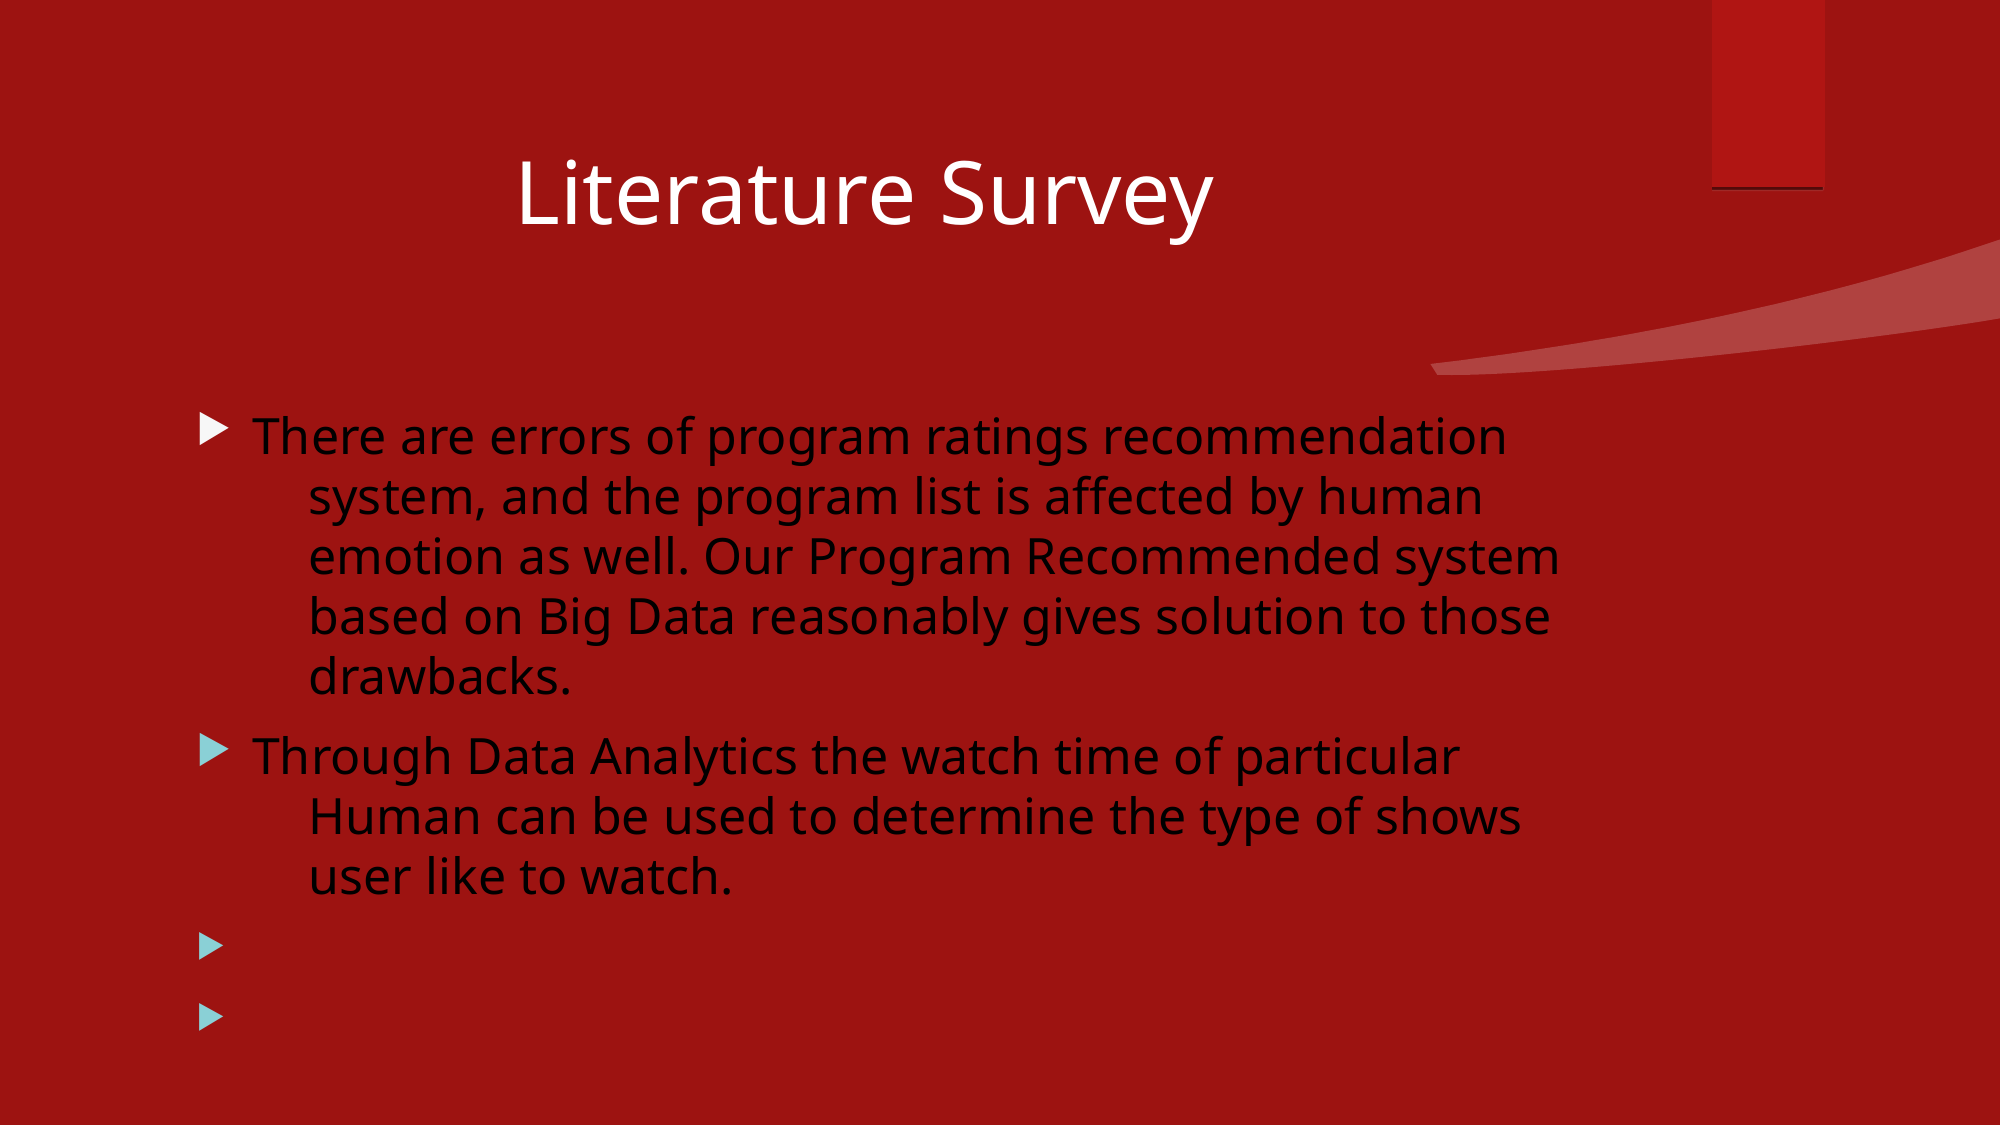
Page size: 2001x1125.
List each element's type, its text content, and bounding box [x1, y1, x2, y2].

text_box [0, 0, 2000, 1125]
title Literature Survey [181, 74, 1649, 305]
list There are errors of program ratings recommendation system, and the program list is affected by human emotion as well. Our Program Recommended system based on Big Data reasonably gives solution to those drawbacks. Through Data Analytics the watch time of particular Human can be used to determine the type of shows user like to watch. [181, 396, 1649, 1026]
